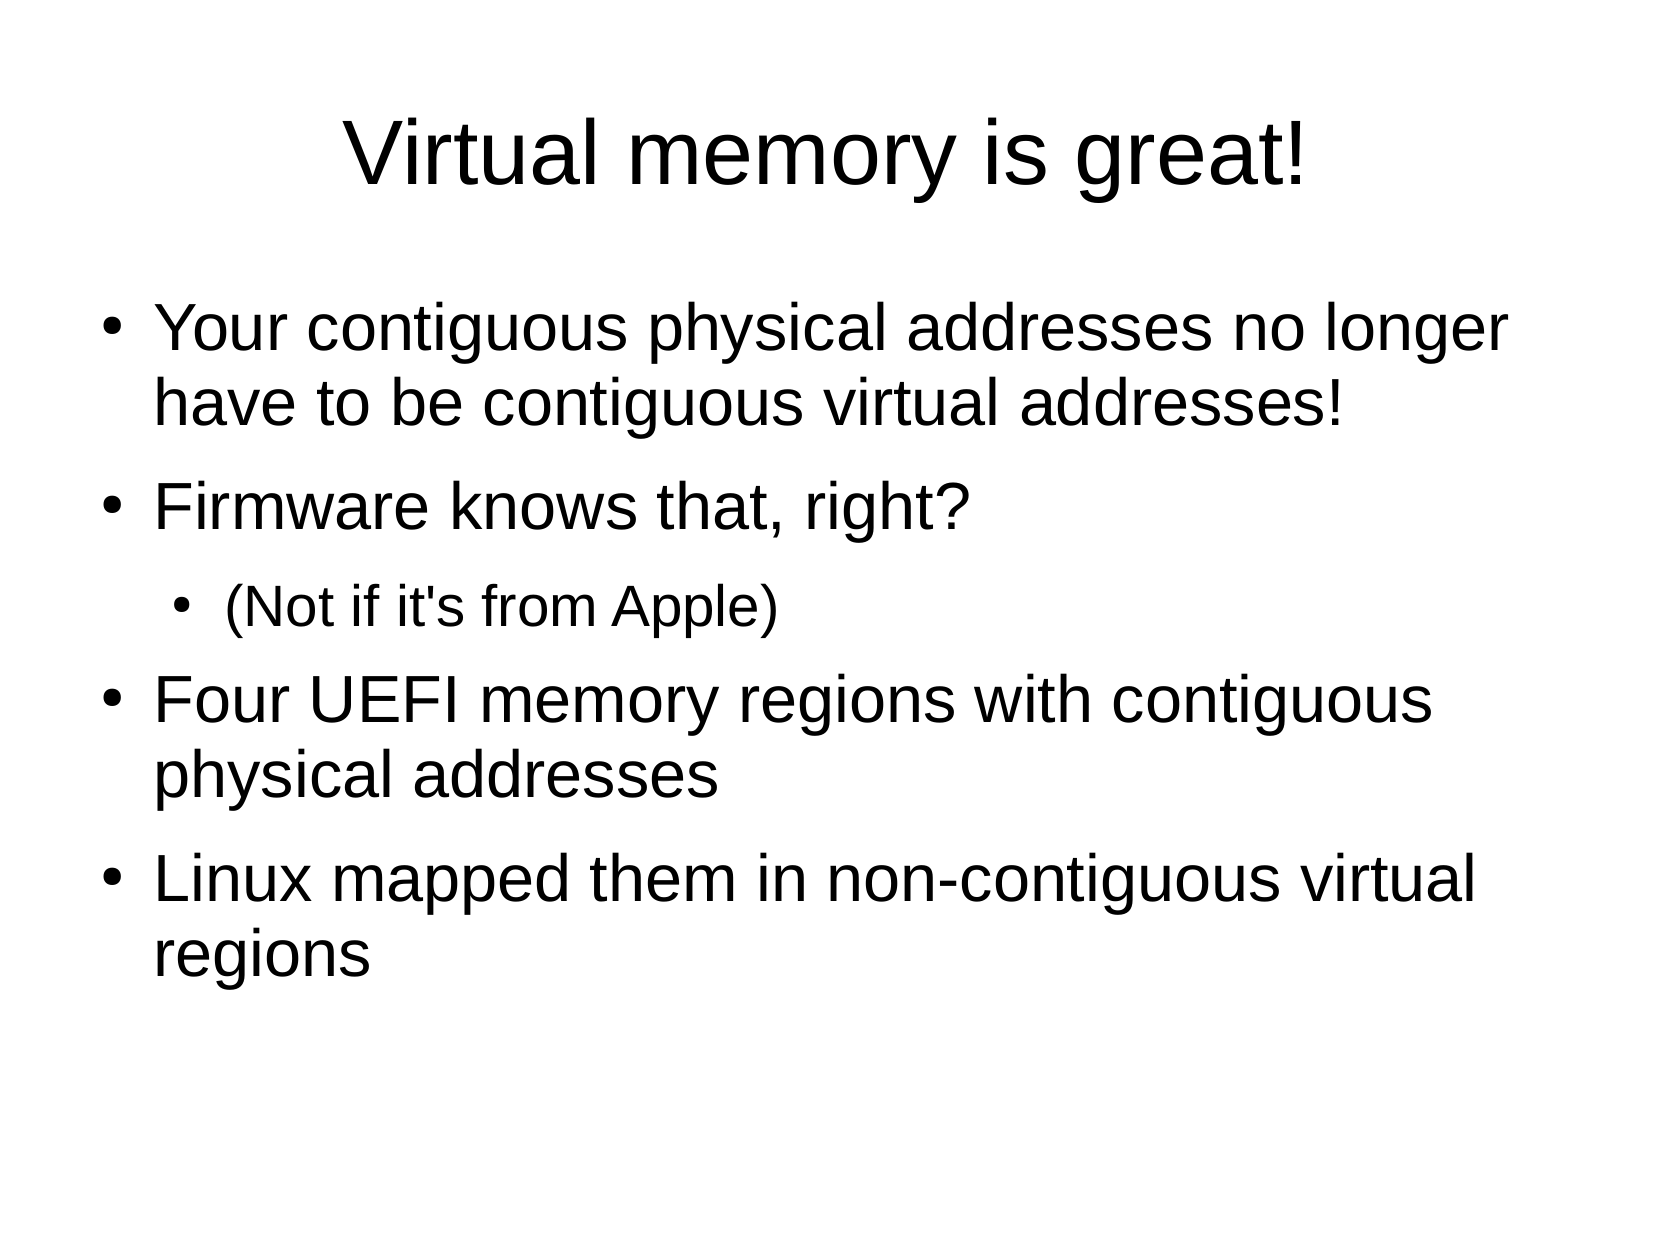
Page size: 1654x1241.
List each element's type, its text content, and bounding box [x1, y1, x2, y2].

list Your contiguous physical addresses no longer have to be contiguous virtual addresses! Firmware knows that, right? (Not if it's from Apple) Four UEFI memory regions with contiguous physical addresses Linux mapped them in non-contiguous virtual regions [82, 290, 1571, 1109]
title Virtual memory is great! [82, 49, 1571, 257]
